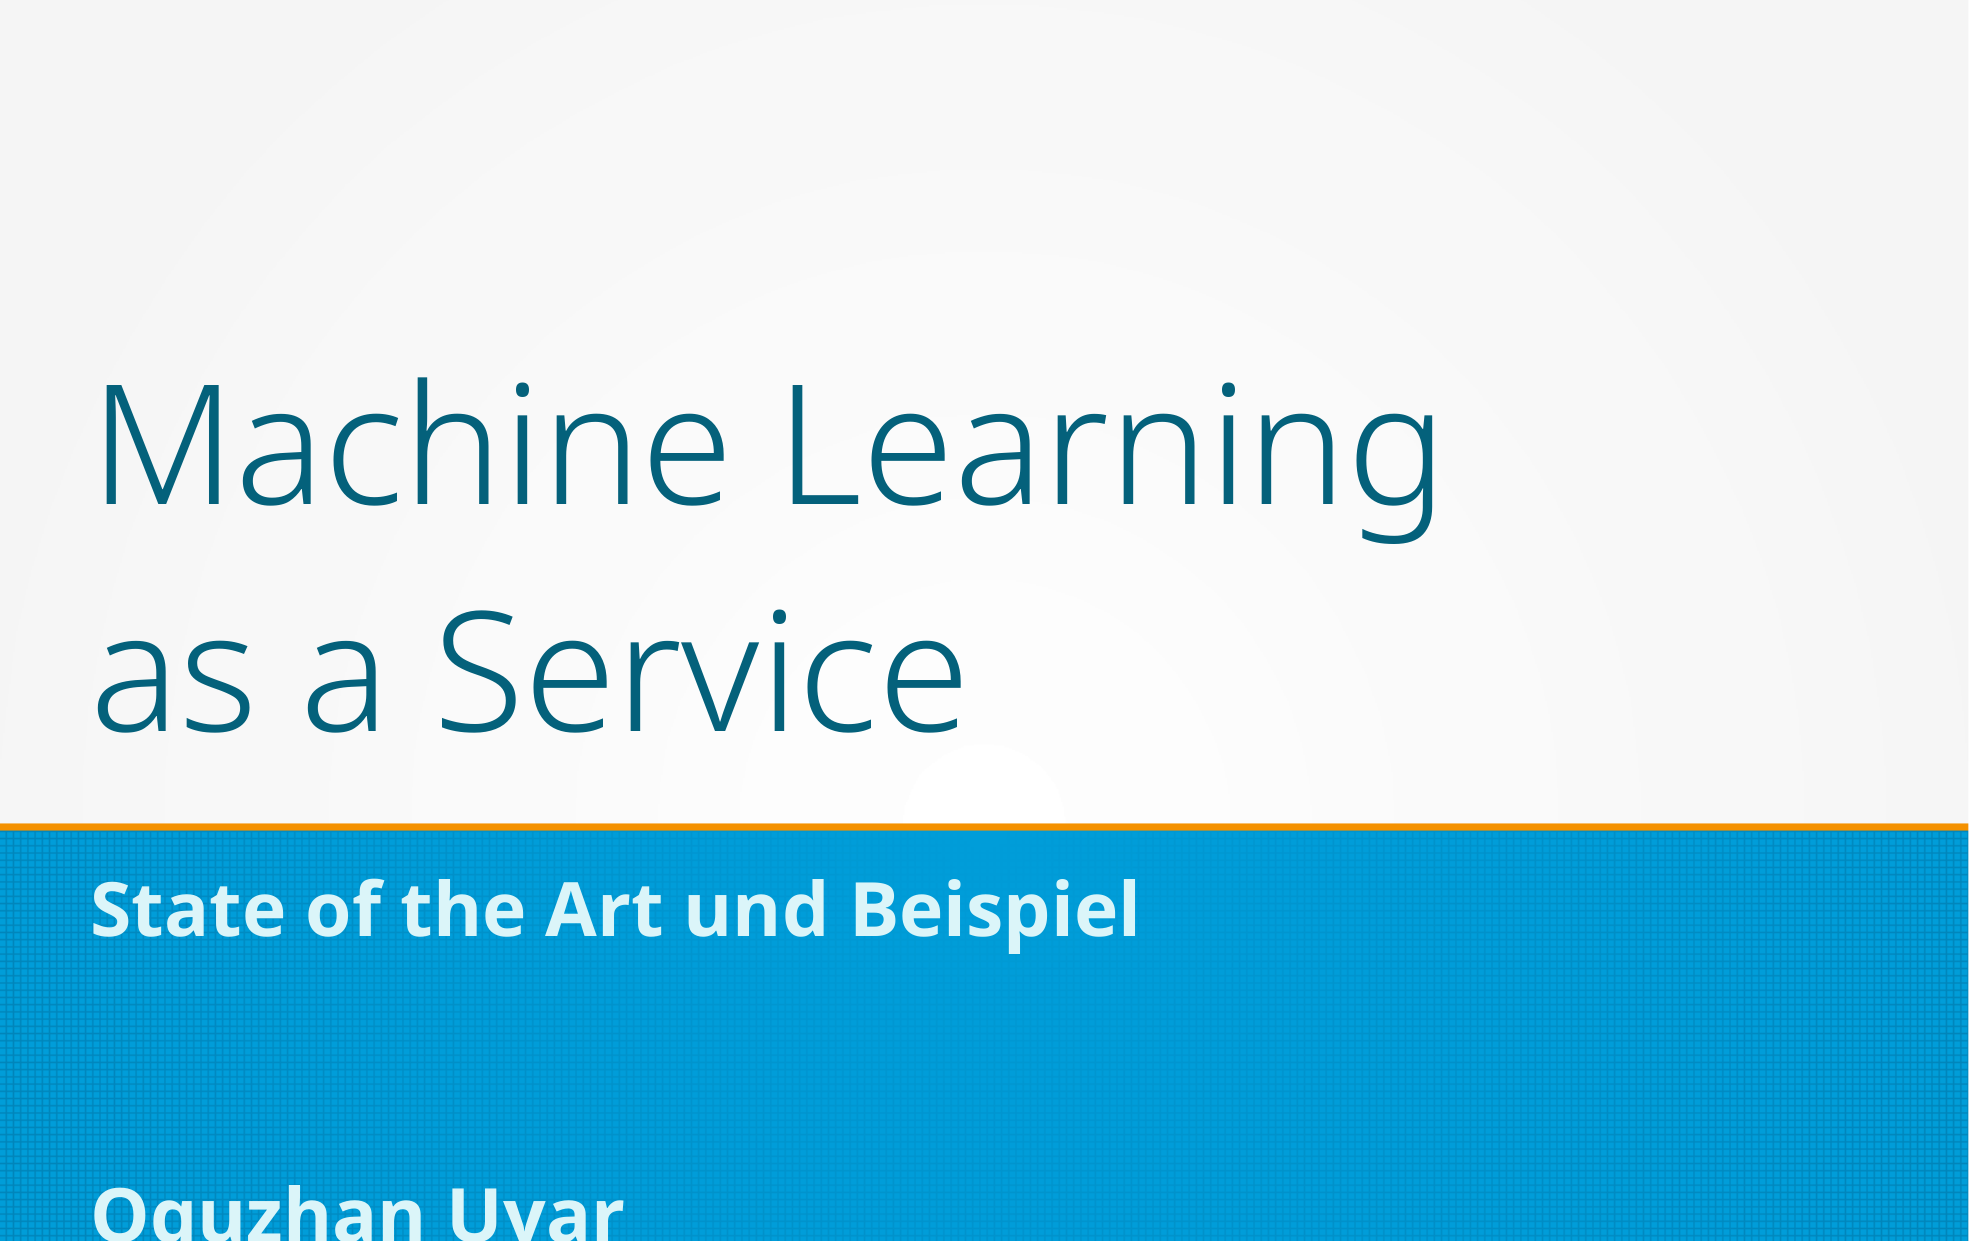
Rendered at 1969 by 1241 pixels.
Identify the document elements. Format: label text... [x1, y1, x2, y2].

subtitle State of the Art und Beispiel Oguzhan Uyar [90, 855, 1861, 1205]
picture [0, 0, 1969, 830]
title Machine Learning as a Service [90, 49, 1862, 781]
